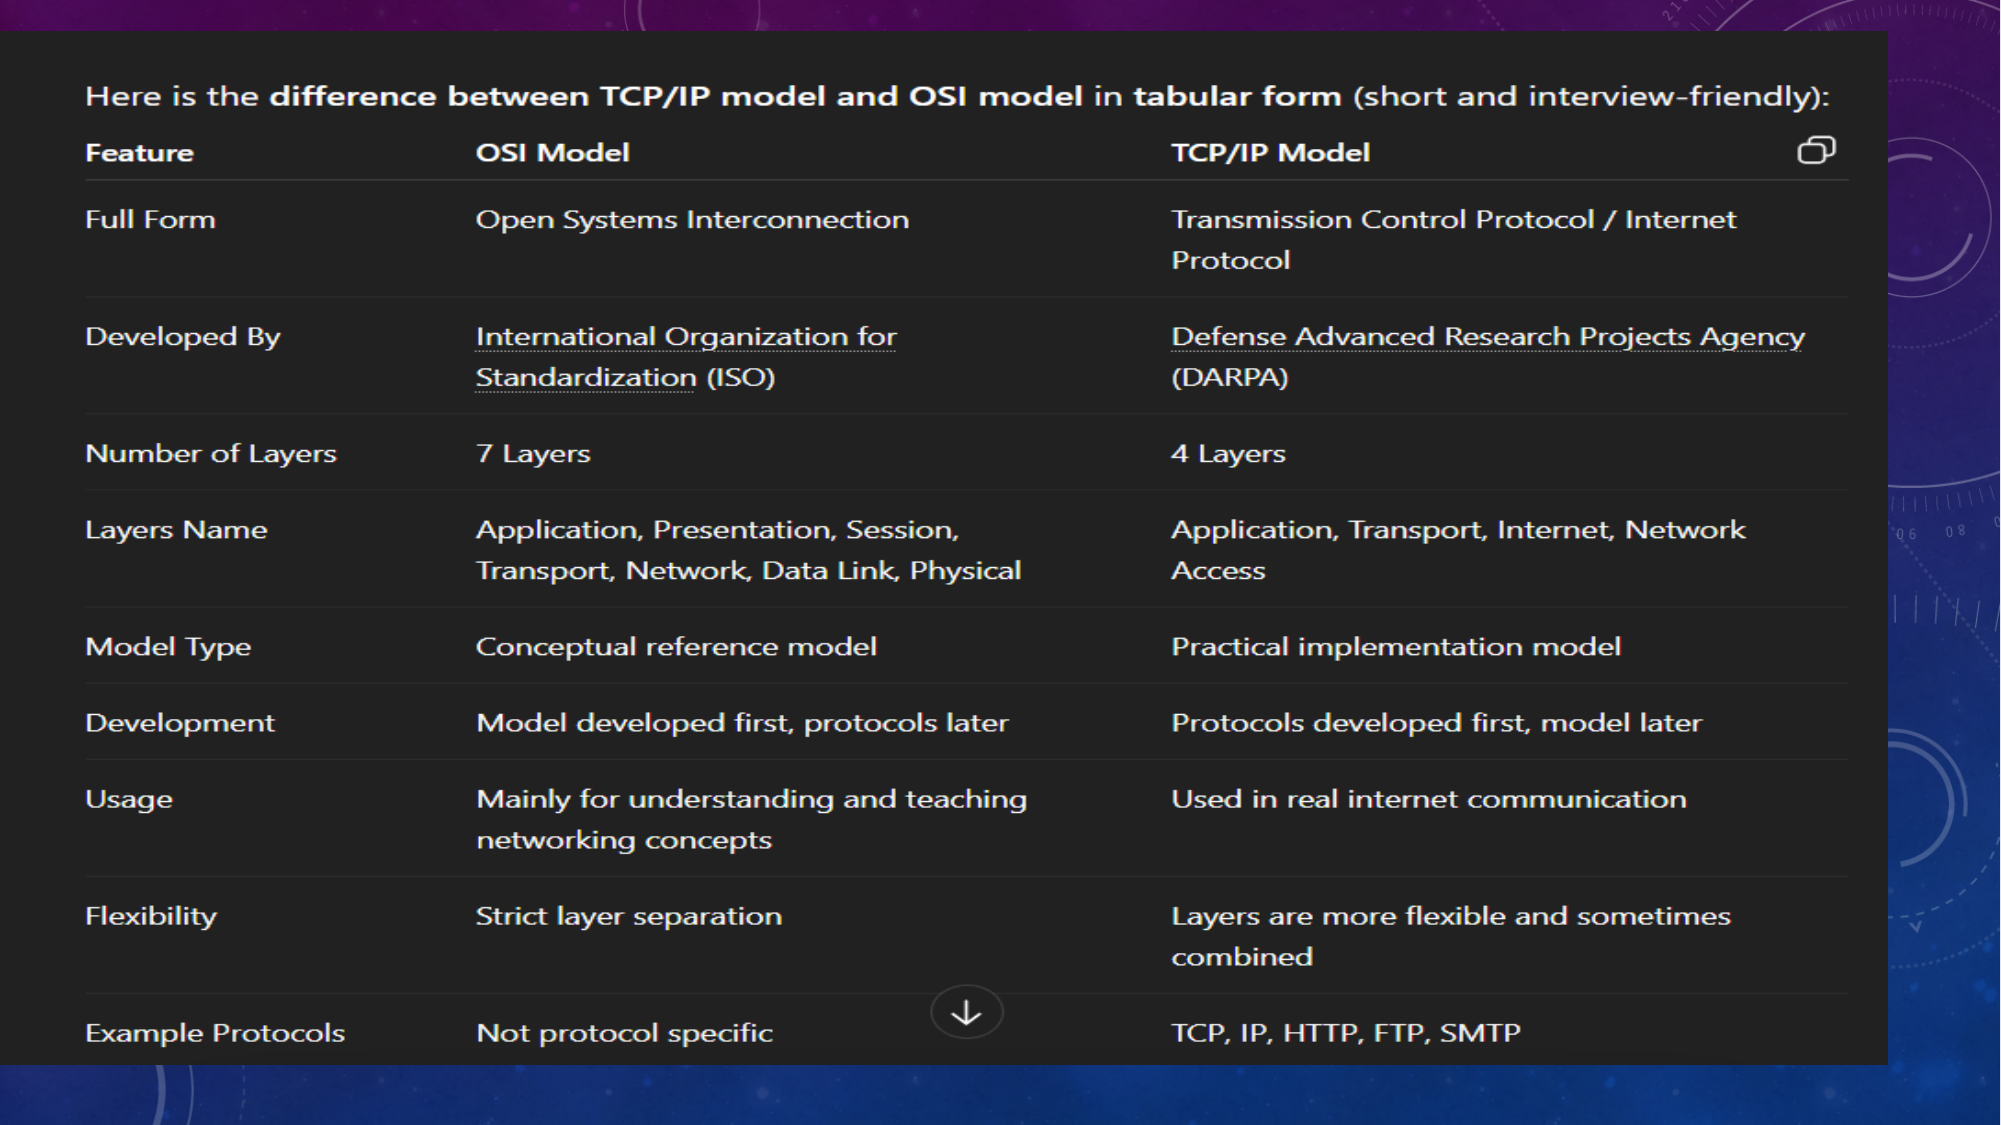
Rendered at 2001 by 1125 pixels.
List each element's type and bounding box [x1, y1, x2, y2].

picture [0, 31, 1888, 1065]
